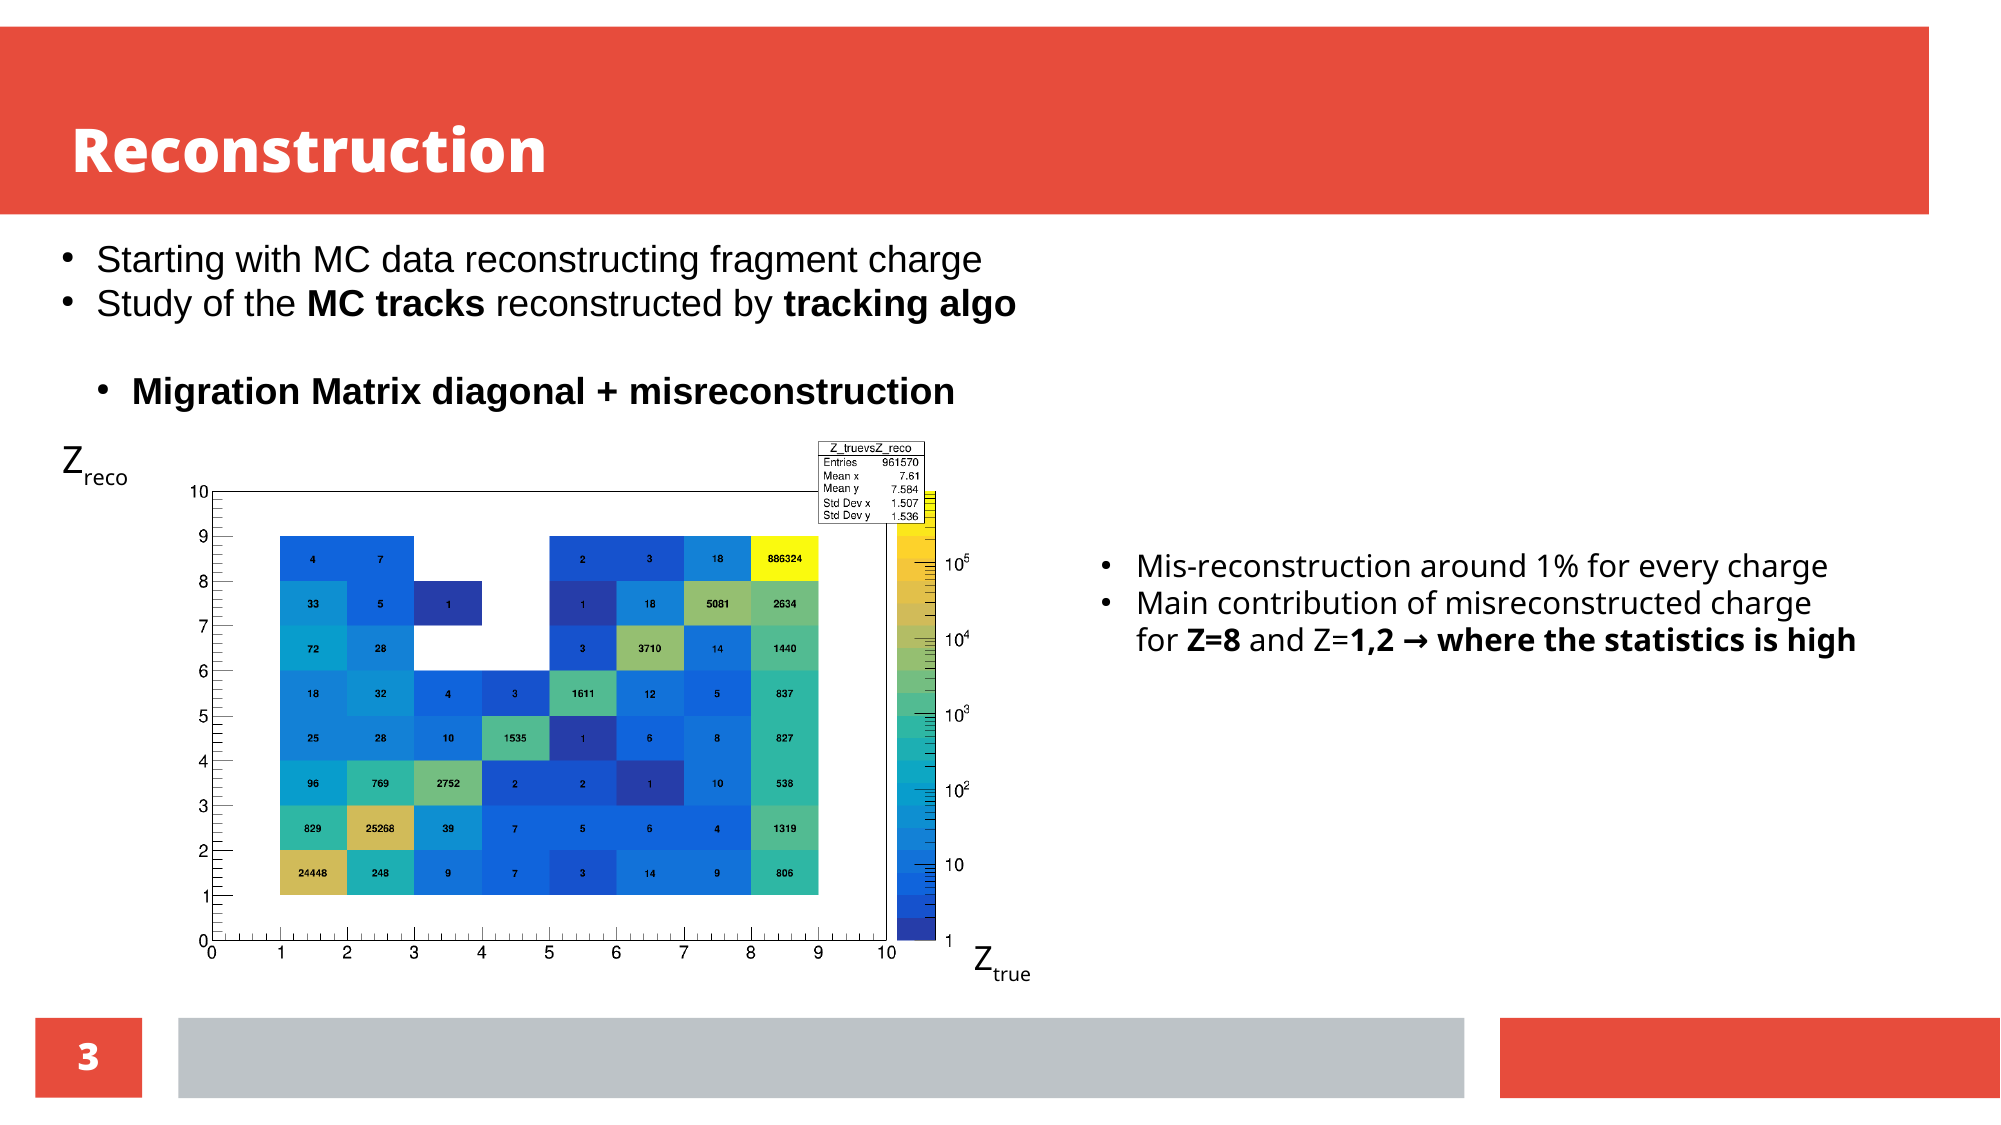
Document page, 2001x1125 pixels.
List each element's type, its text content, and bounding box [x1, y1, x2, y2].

text_box Mis-reconstruction around 1% for every charge Main contribution of misreconstructed charge for Z=8 and Z=1,2 → where the statistics is high [1085, 541, 1985, 850]
picture [139, 436, 969, 975]
title Reconstruction [71, 53, 1929, 188]
text_box Ztrue [959, 930, 1052, 993]
text_box Zreco [47, 428, 151, 520]
text_box Starting with MC data reconstructing fragment charge Study of the MC tracks reconstructed by tracking algo Migration Matrix diagonal + misreconstruction [46, 229, 1926, 422]
